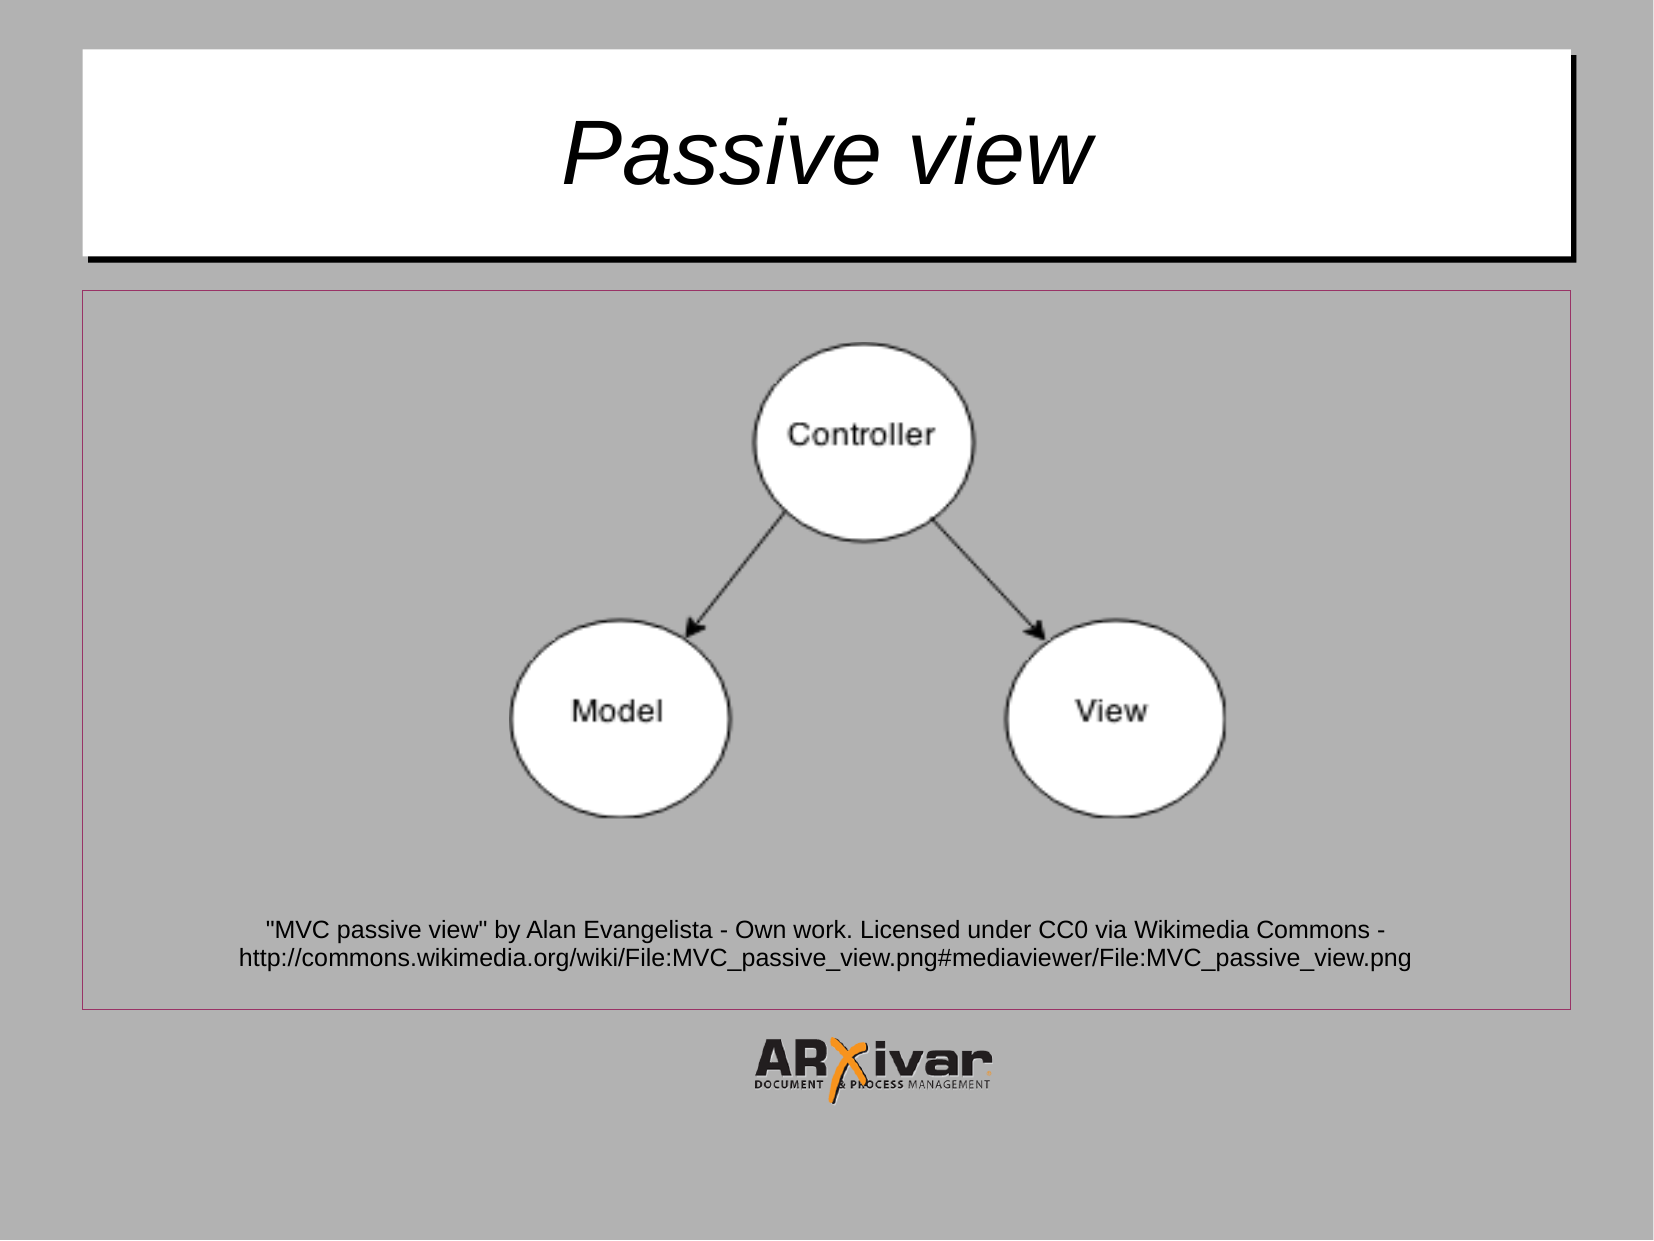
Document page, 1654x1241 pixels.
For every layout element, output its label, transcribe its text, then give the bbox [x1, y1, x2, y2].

title Passive view [82, 49, 1571, 257]
picture [755, 1031, 993, 1111]
subtitle "MVC passive view" by Alan Evangelista - Own work. Licensed under CC0 via Wikimedia Commons - http://commons.wikimedia.org/wiki/File:MVC_passive_view.png#mediaviewer/File:MVC_passive_view.png [82, 290, 1571, 1010]
